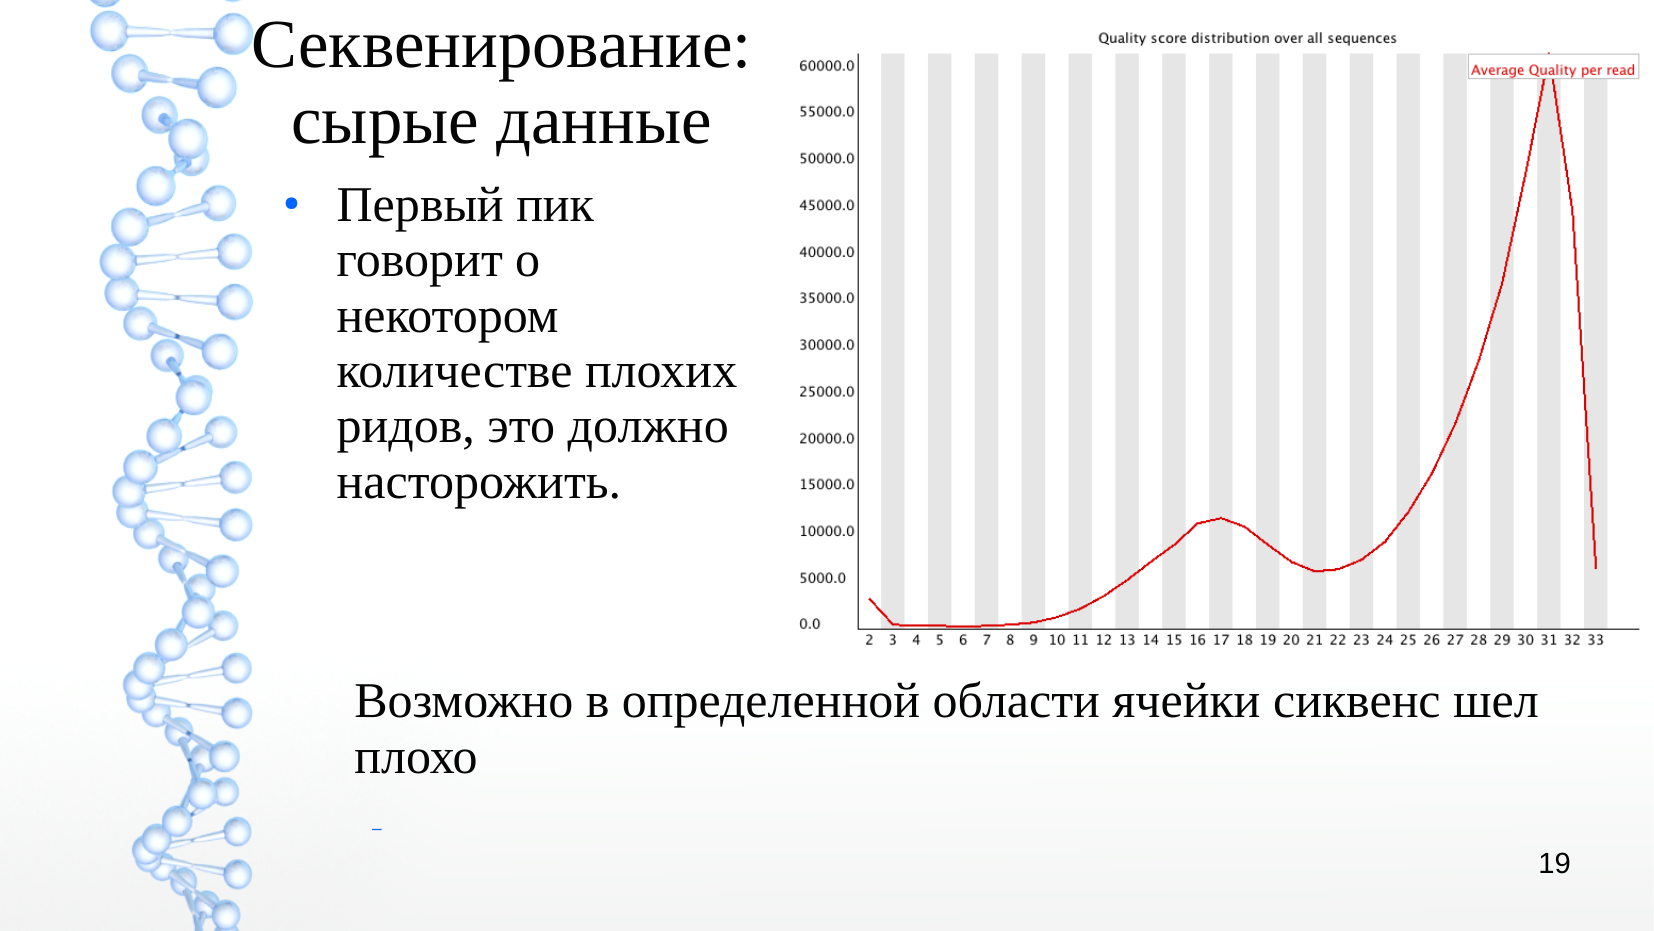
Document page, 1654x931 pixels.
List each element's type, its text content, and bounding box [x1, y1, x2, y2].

list Возможно в определенной области ячейки сиквенс шел плохо [283, 673, 1560, 886]
title Секвенирование: сырые данные [165, 6, 839, 159]
list Первый пик говорит о некотором количестве плохих ридов, это должно насторожить. [265, 177, 756, 650]
picture [0, 0, 1654, 931]
